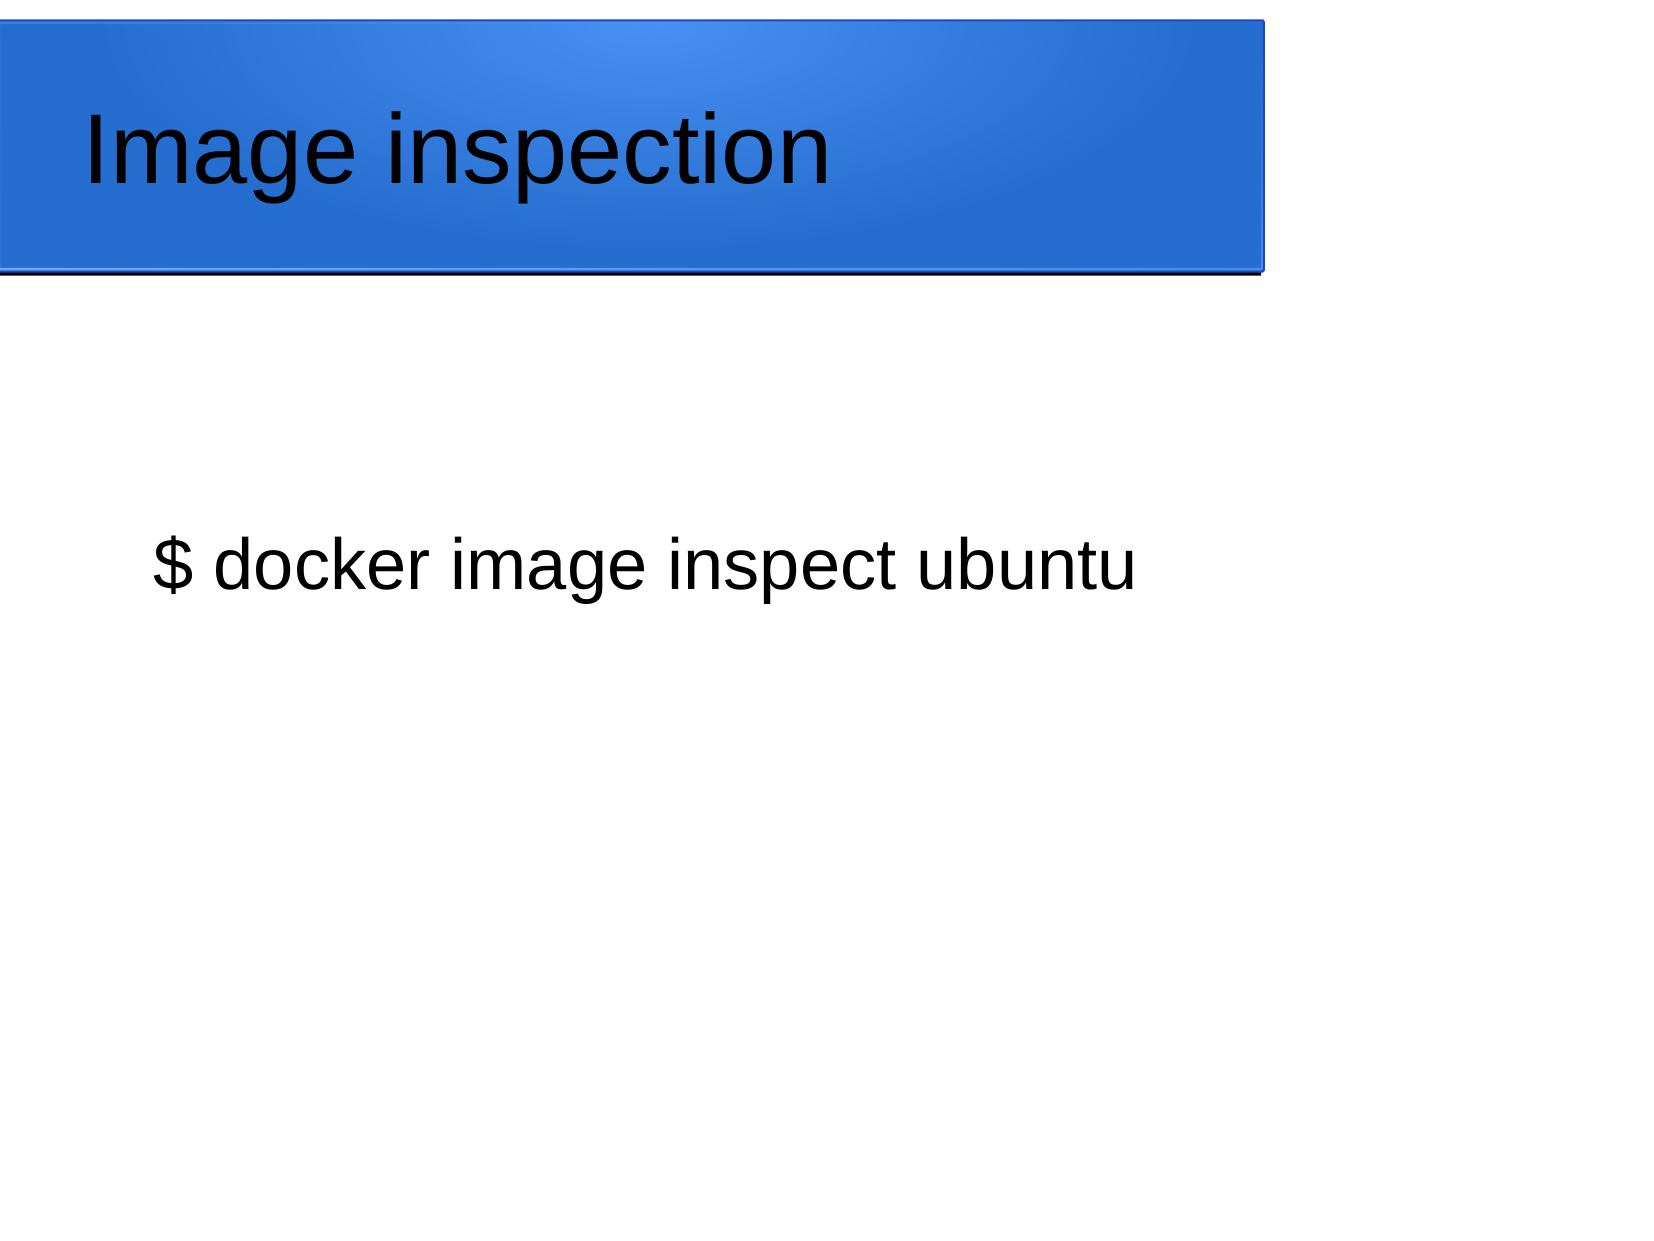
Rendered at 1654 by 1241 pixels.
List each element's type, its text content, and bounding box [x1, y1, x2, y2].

title Image inspection [82, 47, 1235, 252]
list $ docker image inspect ubuntu [82, 299, 1571, 1019]
